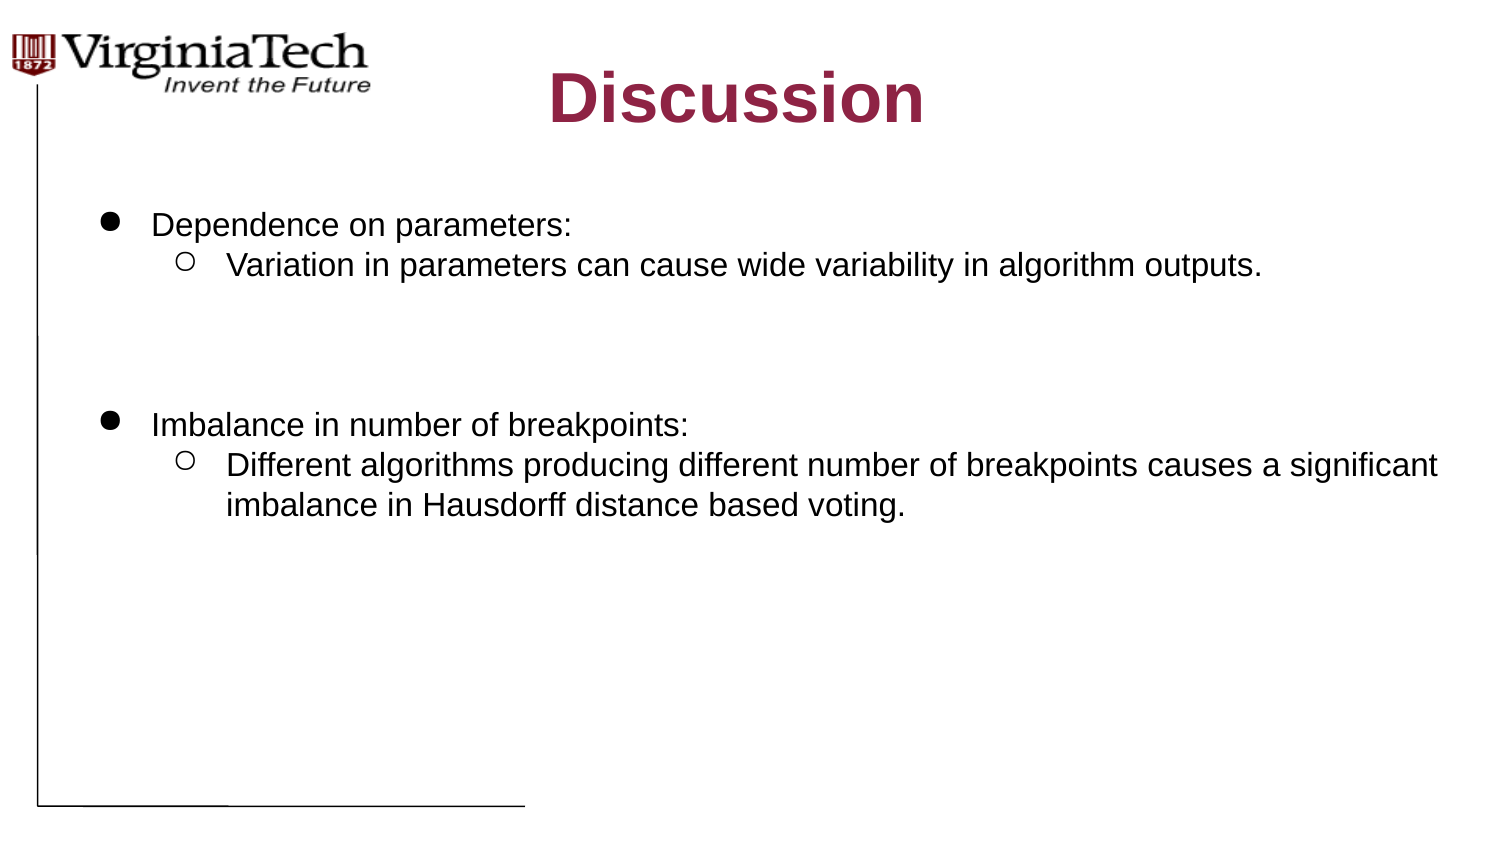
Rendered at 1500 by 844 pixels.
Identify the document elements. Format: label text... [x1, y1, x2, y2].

title Discussion [90, 43, 1385, 136]
picture [12, 32, 372, 94]
text_box Dependence on parameters: Variation in parameters can cause wide variability in algorithm outputs. Imbalance in number of breakpoints: Different algorithms producing different number of breakpoints causes a significant imbalance in Hausdorff distance based voting. [61, 188, 1459, 803]
